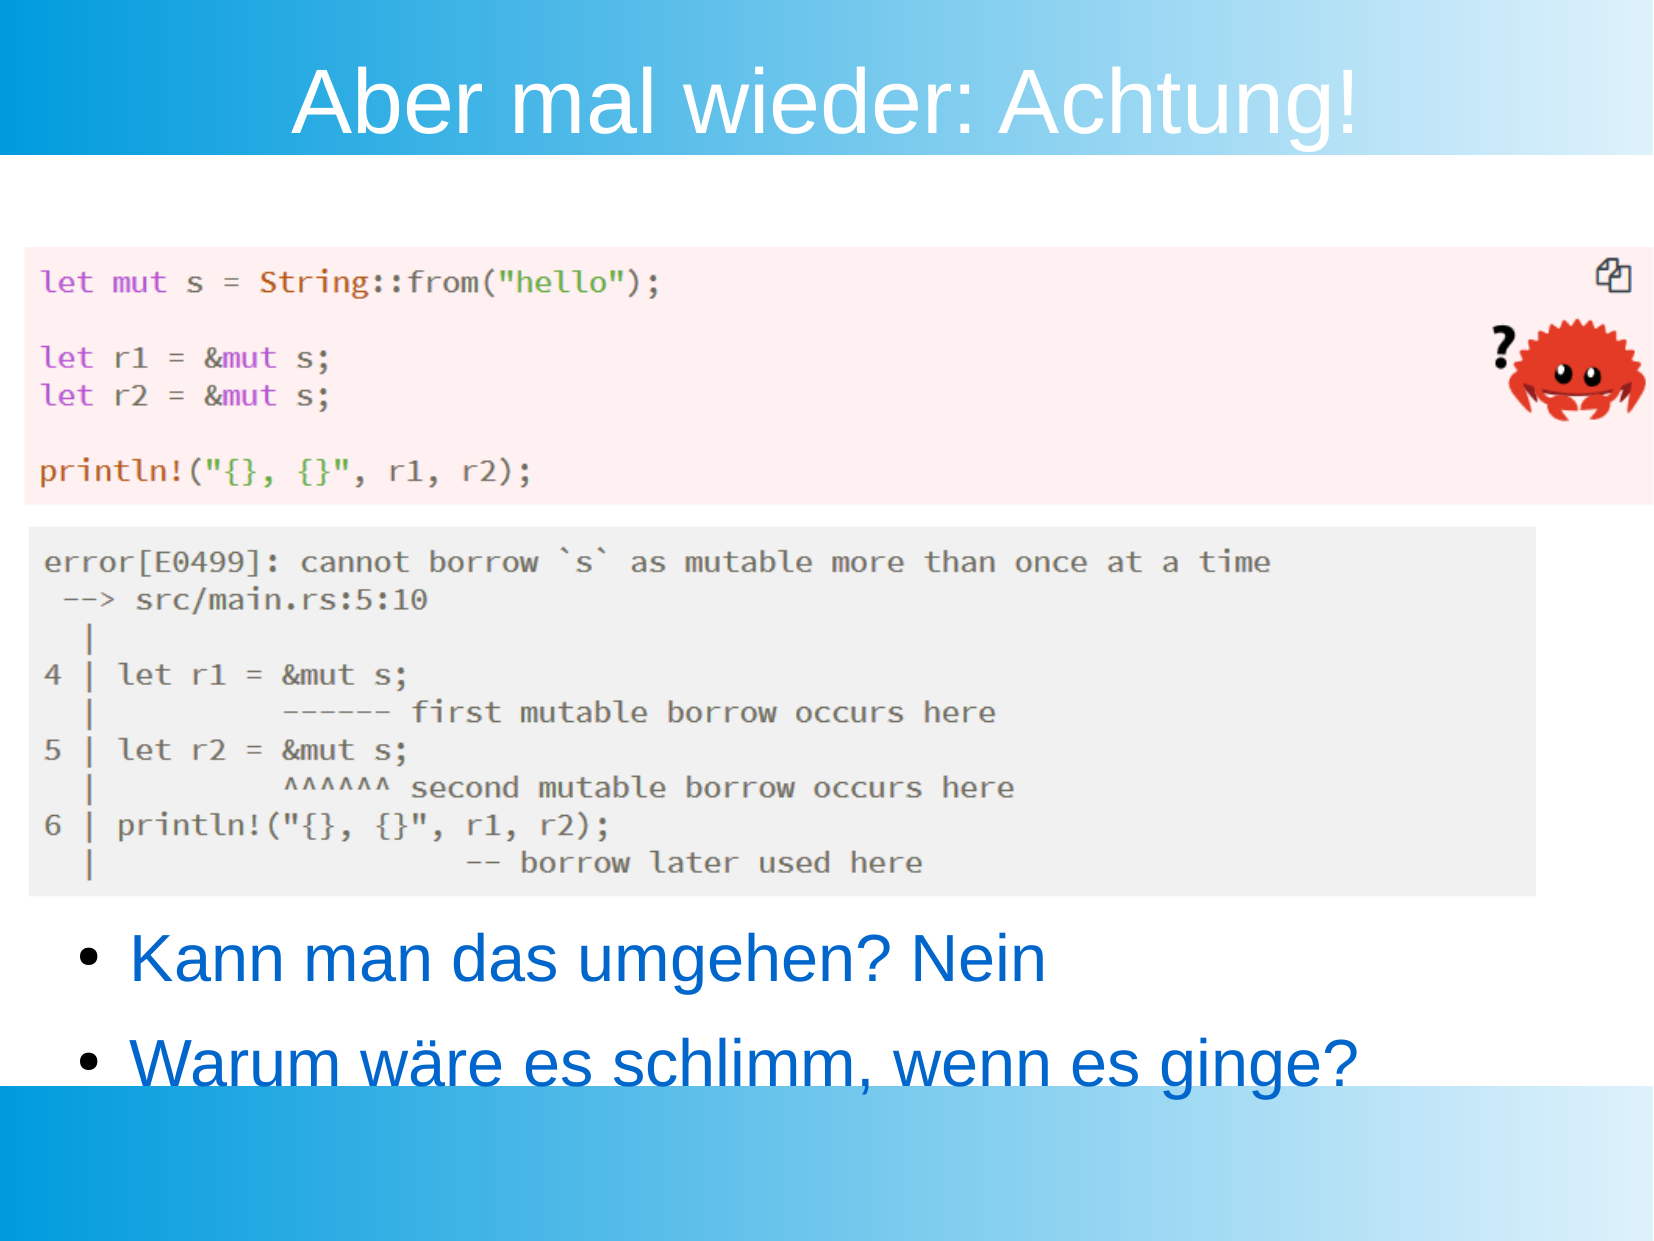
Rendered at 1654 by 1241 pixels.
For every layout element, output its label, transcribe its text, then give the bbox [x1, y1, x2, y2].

picture [26, 519, 1536, 898]
title Aber mal wieder: Achtung! [82, 49, 1571, 155]
picture [23, 247, 1654, 508]
list Kann man das umgehen? Nein Warum wäre es schlimm, wenn es ginge? [59, 921, 1548, 1087]
